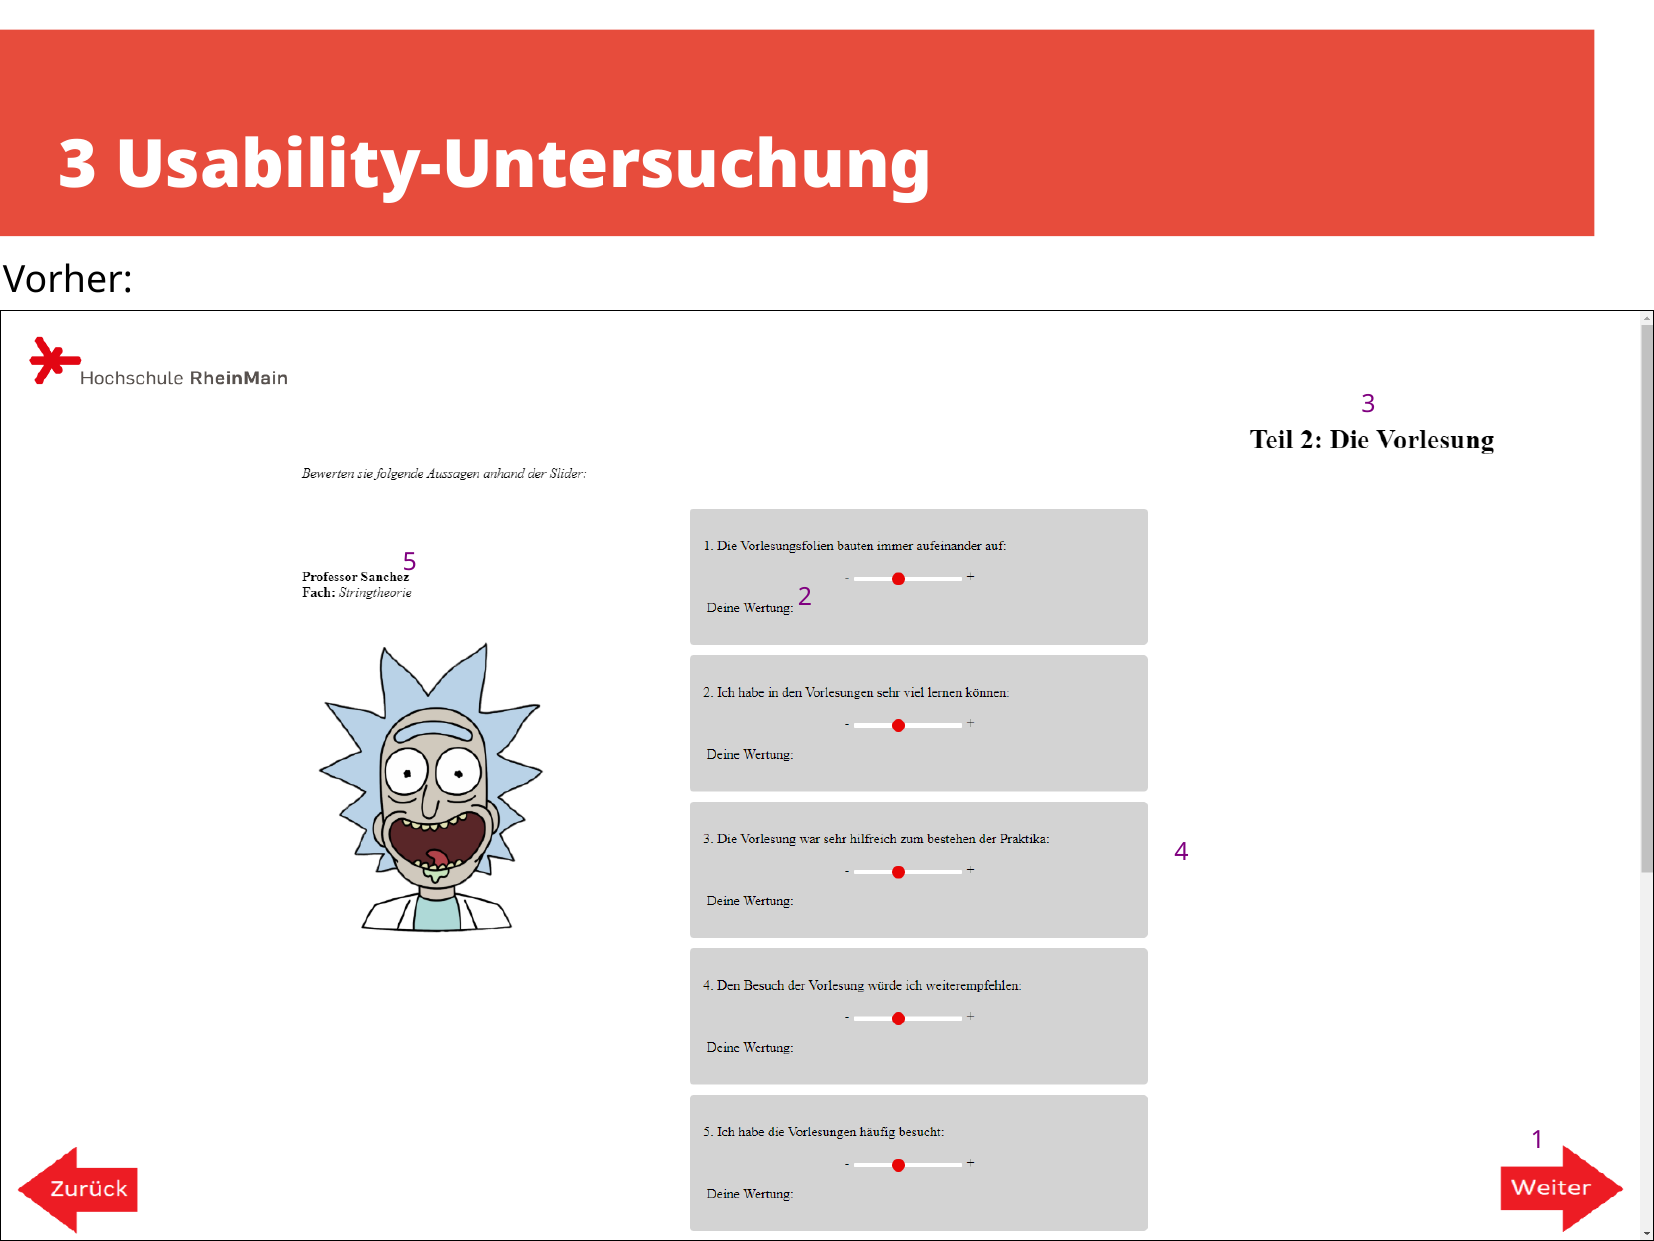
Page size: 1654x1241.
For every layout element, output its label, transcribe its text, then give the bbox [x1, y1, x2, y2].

title 3 Usability-Untersuchung [59, 59, 1595, 207]
text_box 2 [783, 571, 818, 615]
text_box 4 [1159, 826, 1193, 870]
picture [0, 310, 1654, 1241]
text_box 3 [1346, 377, 1389, 421]
text_box 1 [1515, 1114, 1548, 1158]
text_box Vorher: [0, 245, 390, 355]
text_box 5 [389, 535, 418, 579]
